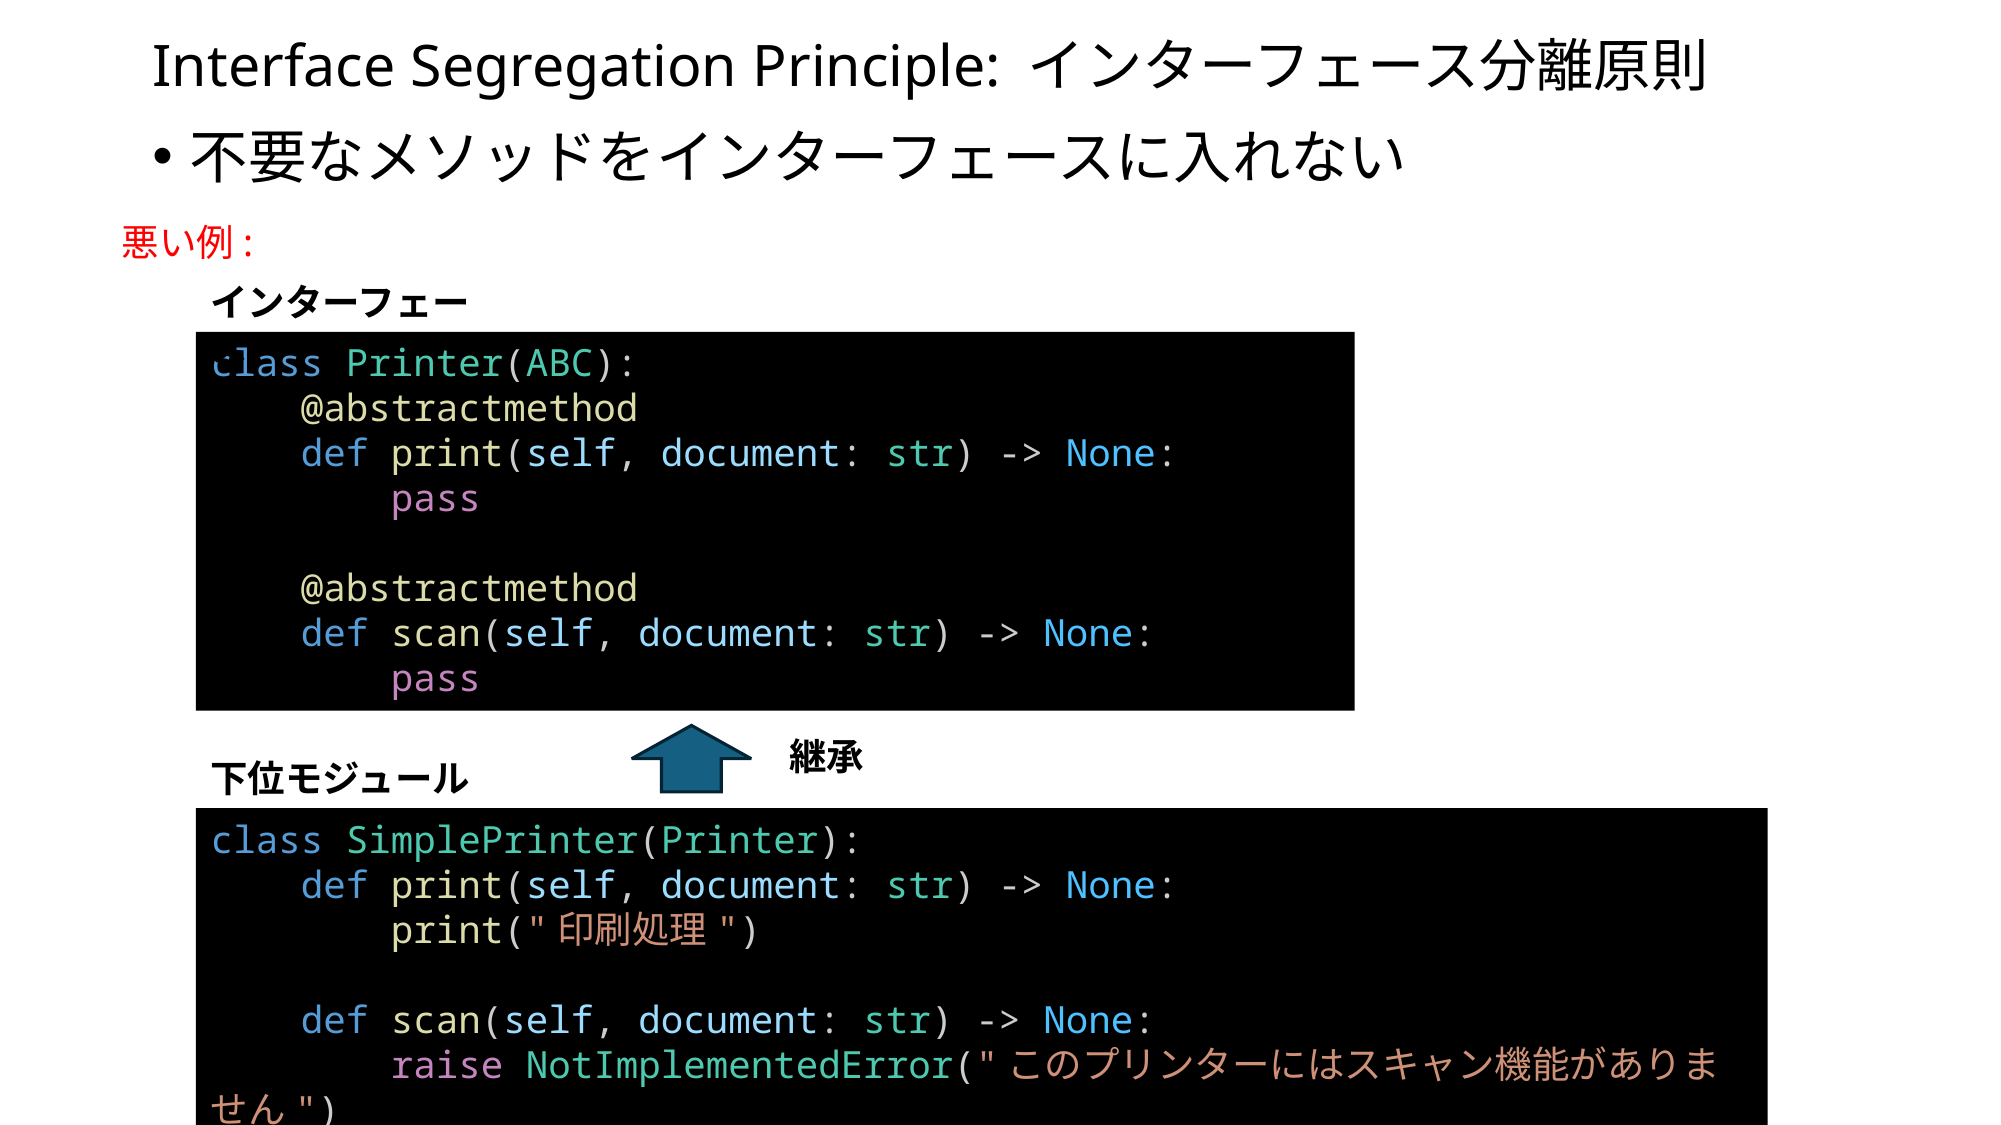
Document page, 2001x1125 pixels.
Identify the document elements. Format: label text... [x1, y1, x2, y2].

text_box 悪い例: [106, 211, 283, 272]
text_box class Printer(ABC): @abstractmethod def print(self, document: str) -> None: pass @abstractmethod def scan(self, document: str) -> None: pass [195, 331, 1355, 711]
text_box 不要なメソッドをインターフェースに入れない [137, 120, 1863, 207]
text_box 下位モジュール [195, 747, 494, 809]
text_box Interface Segregation Principle: インターフェース分離原則 [137, 6, 1863, 120]
text_box インターフェース [195, 271, 494, 333]
text_box [631, 725, 752, 792]
text_box class SimplePrinter(Printer): def print(self, document: str) -> None: print("印刷処理") def scan(self, document: str) -> None: raise NotImplementedError("このプリンターにはスキャン機能がありません") [195, 808, 1768, 1097]
text_box 継承 [774, 725, 1037, 787]
